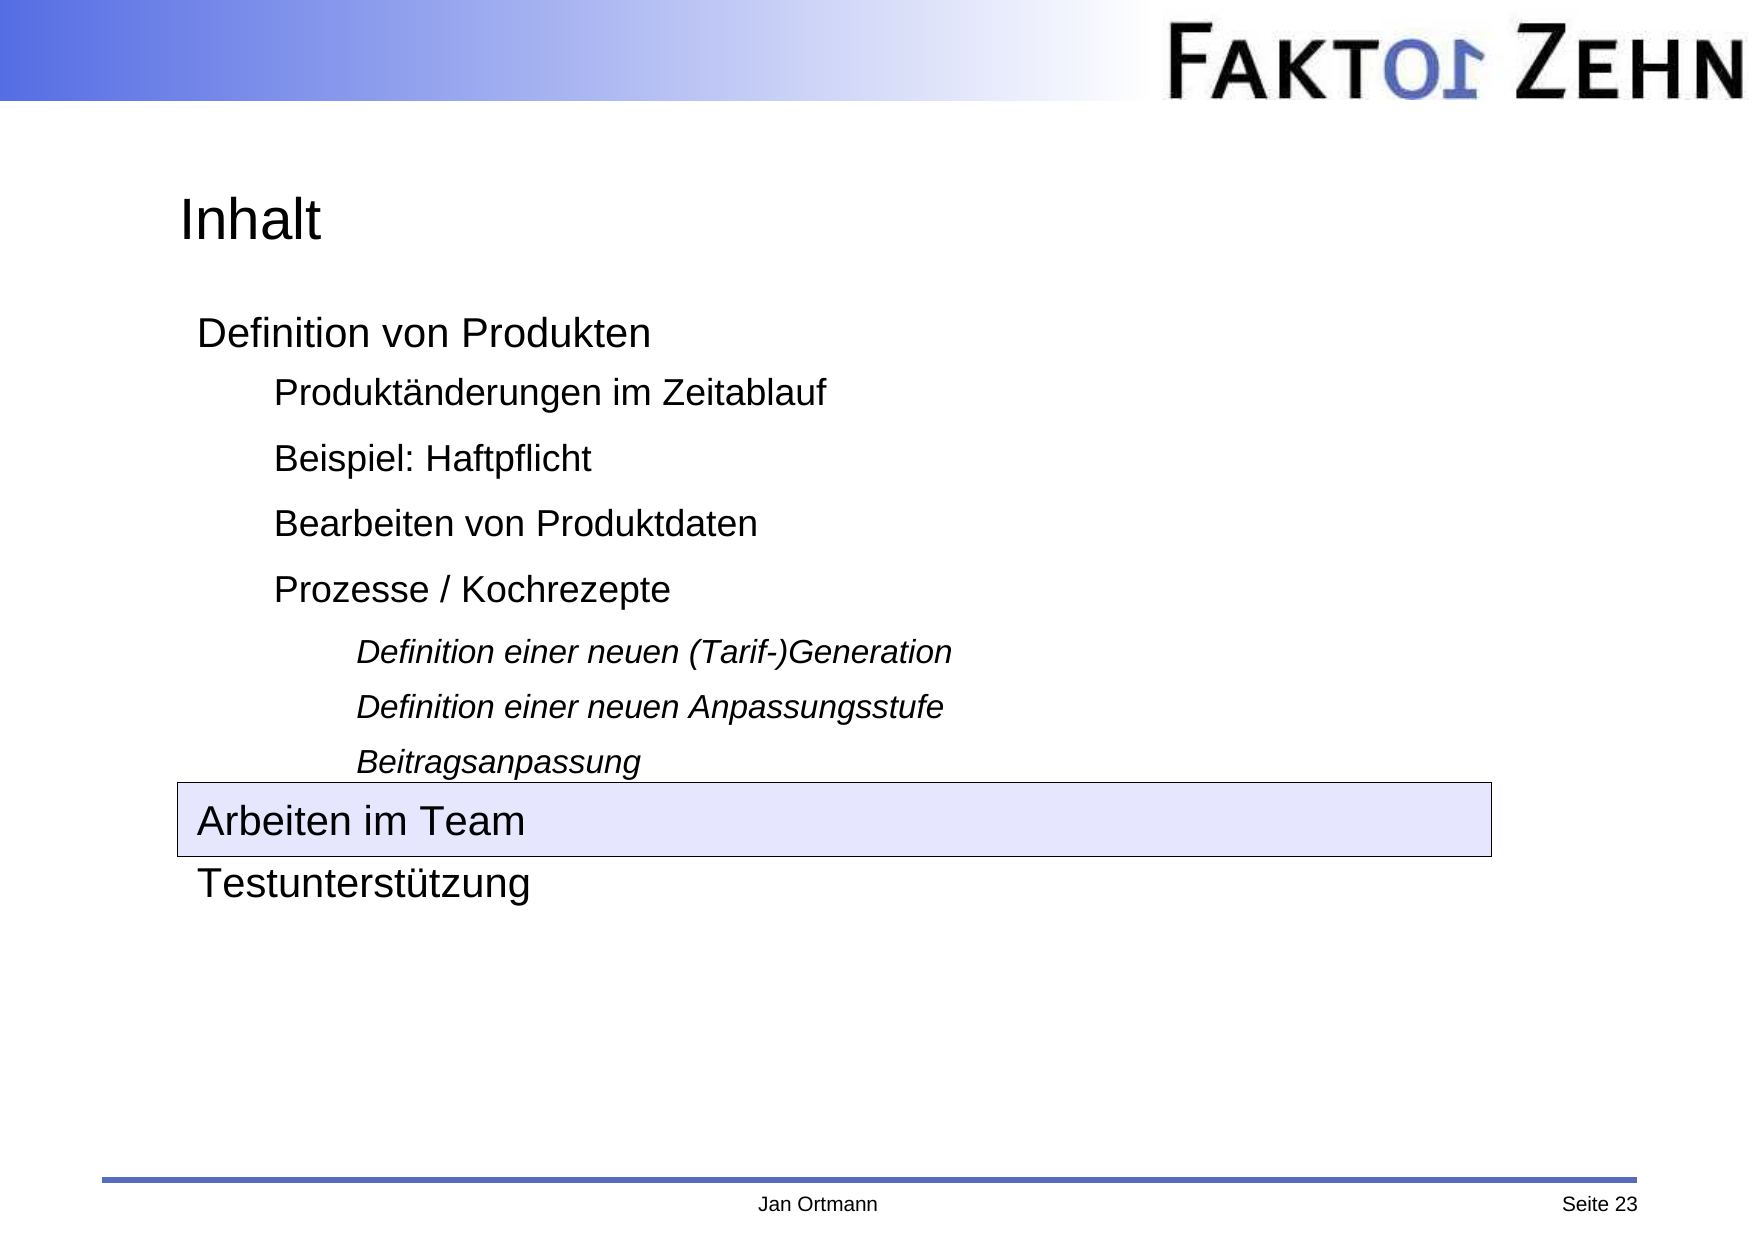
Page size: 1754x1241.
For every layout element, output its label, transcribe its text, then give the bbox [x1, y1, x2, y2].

picture [1162, 7, 1752, 100]
list Definition von Produkten Produktänderungen im Zeitablauf Beispiel: Haftpflicht Bearbeiten von Produktdaten Prozesse / Kochrezepte Definition einer neuen (Tarif-)Generation Definition einer neuen Anpassungsstufe Beitragsanpassung Arbeiten im Team Testunterstützung [179, 310, 1576, 1078]
title Inhalt [179, 142, 1576, 296]
